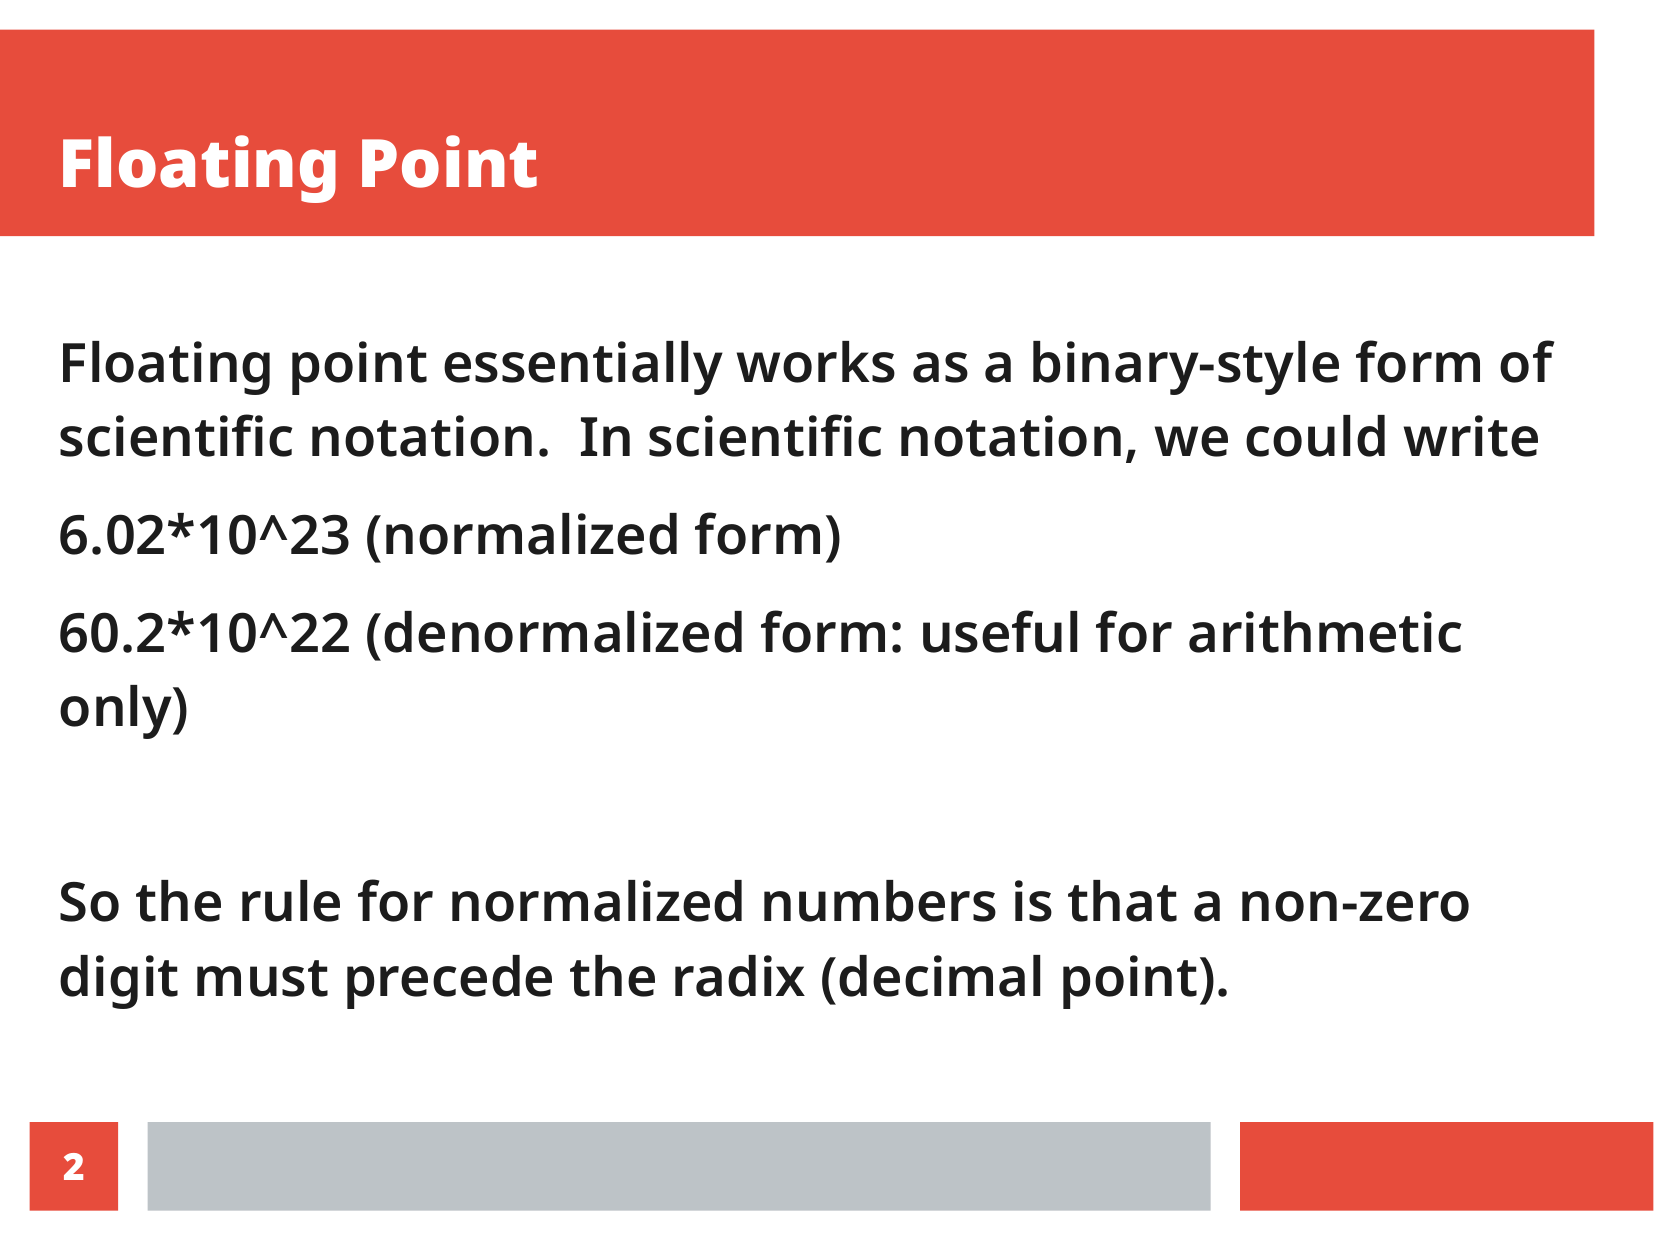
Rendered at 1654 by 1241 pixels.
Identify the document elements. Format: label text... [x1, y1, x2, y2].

title Floating Point [59, 59, 1595, 207]
list Floating point essentially works as a binary-style form of scientific notation. In scientific notation, we could write 6.02*10^23 (normalized form) 60.2*10^22 (denormalized form: useful for arithmetic only) So the rule for normalized numbers is that a non-zero digit must precede the radix (decimal point). [59, 324, 1565, 1093]
